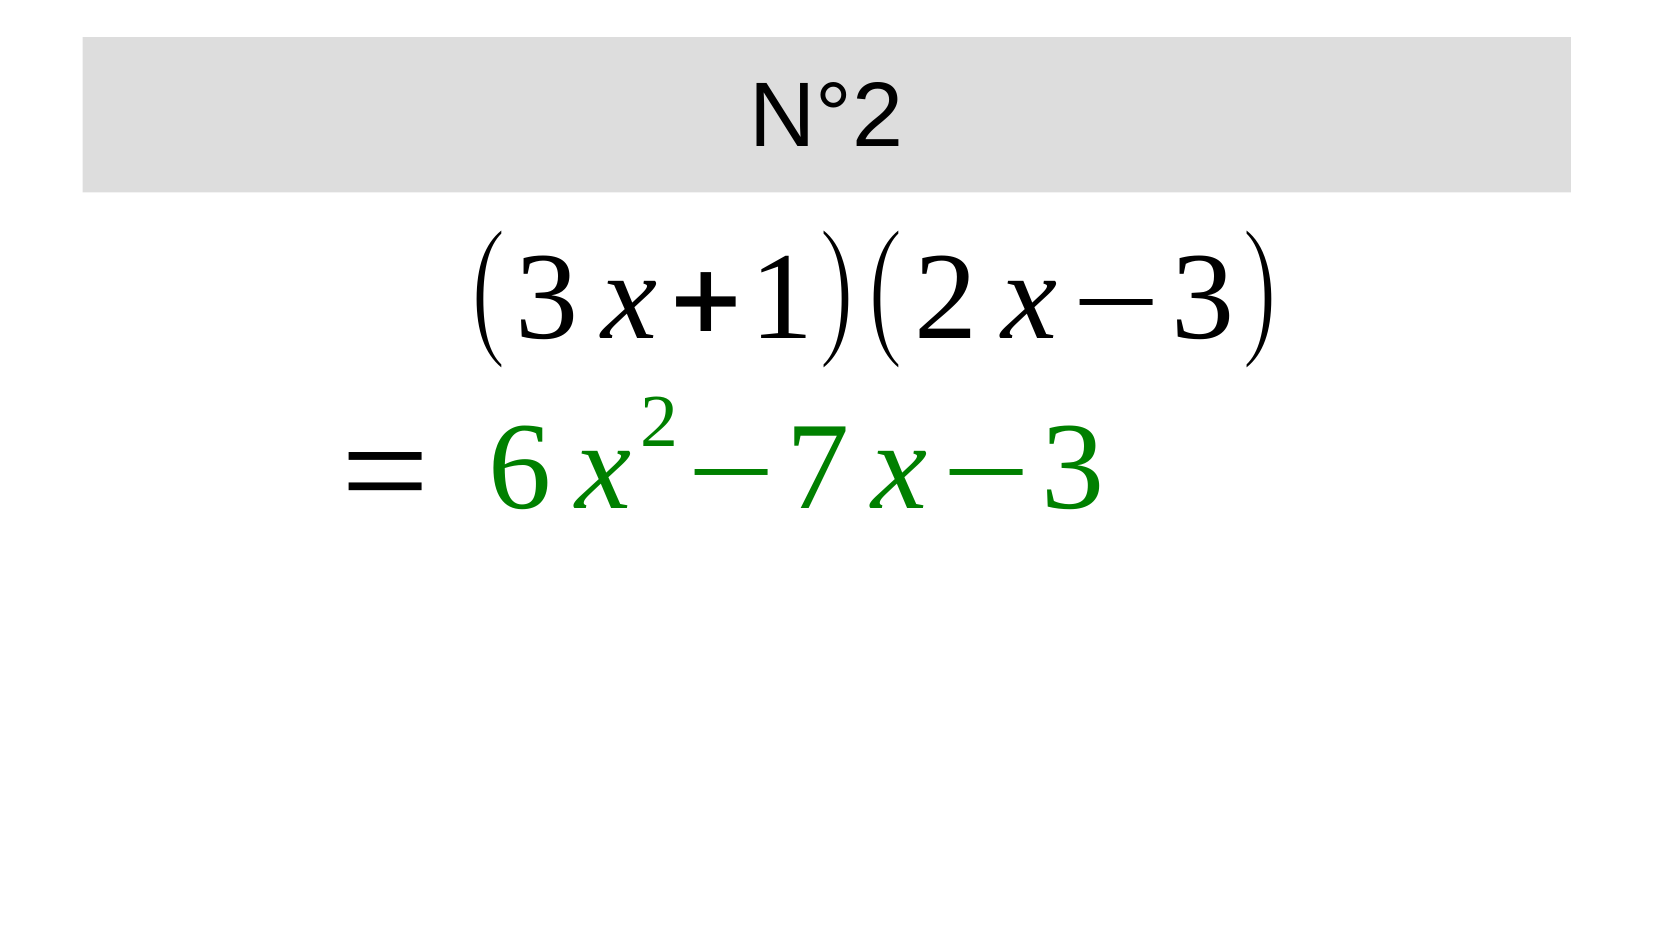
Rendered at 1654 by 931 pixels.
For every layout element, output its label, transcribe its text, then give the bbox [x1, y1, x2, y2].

title N°2 [82, 37, 1571, 193]
chart [319, 224, 1288, 536]
